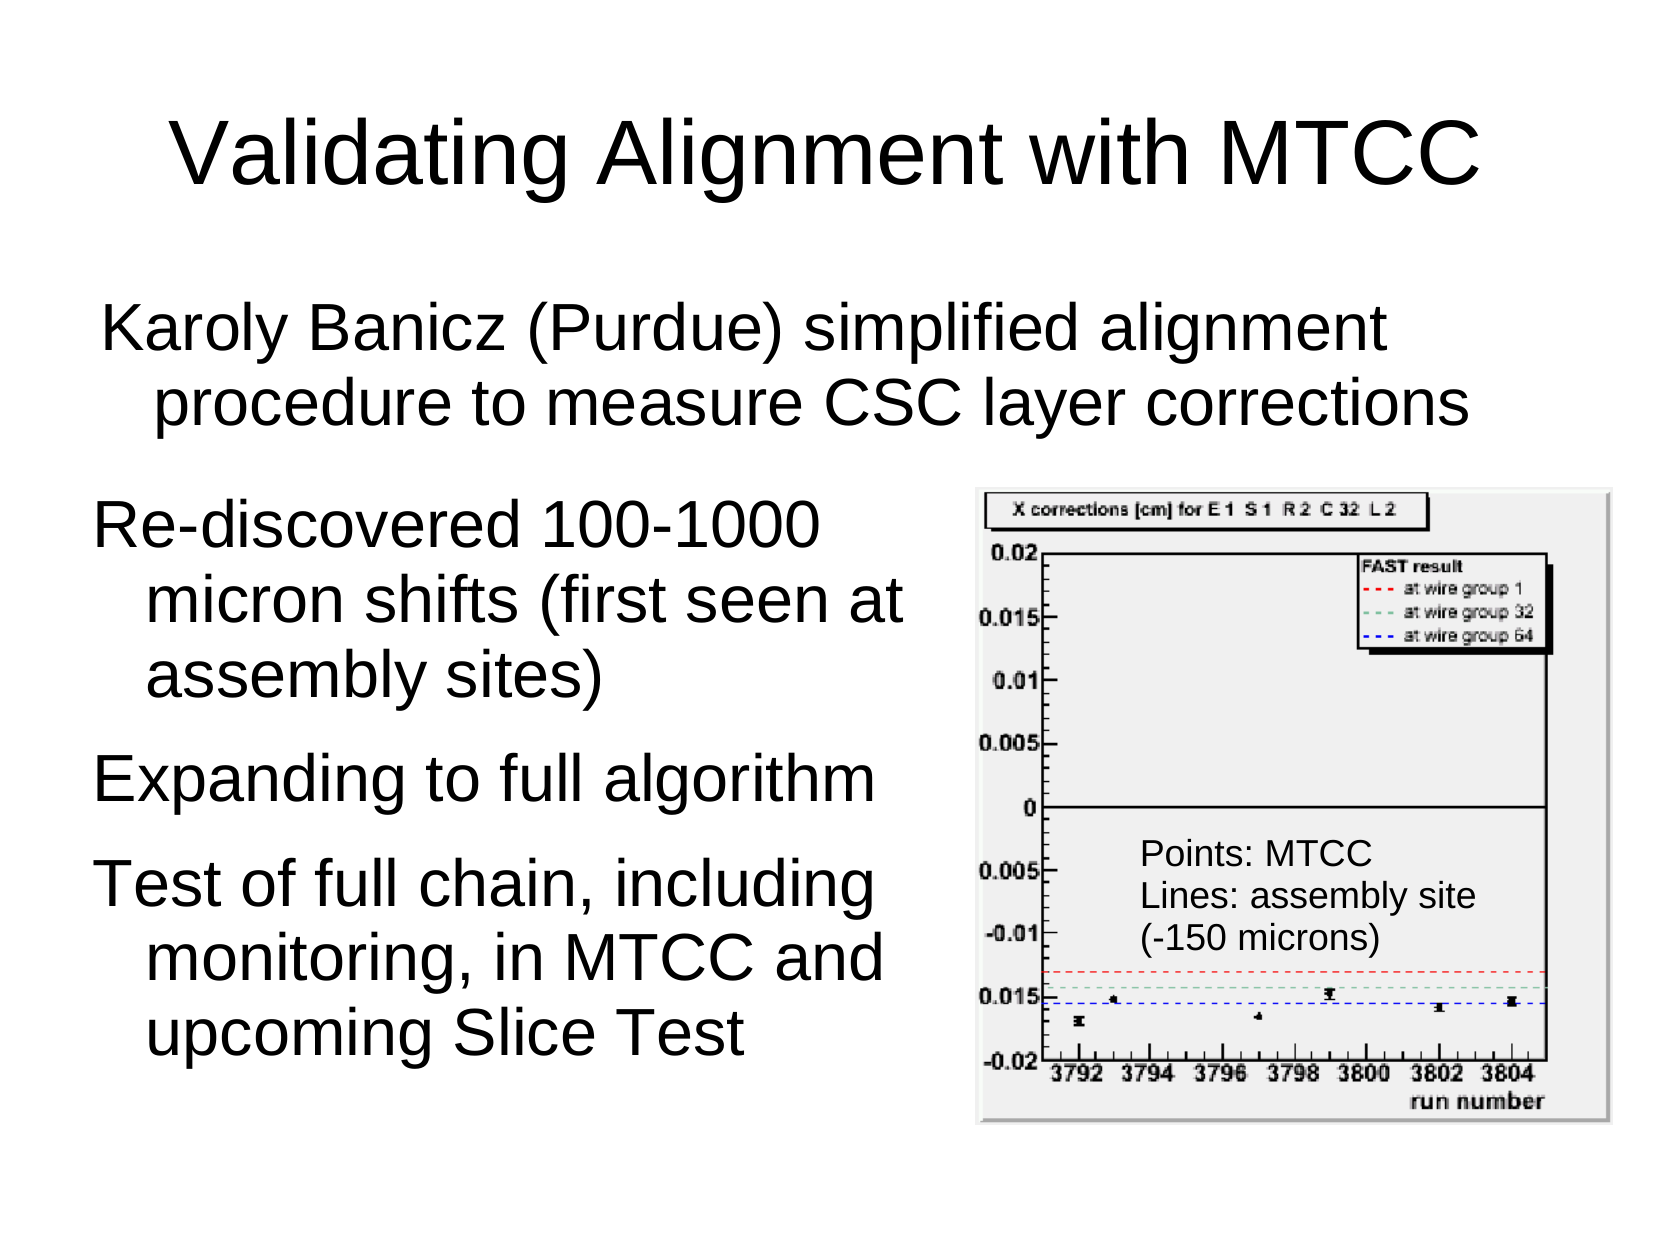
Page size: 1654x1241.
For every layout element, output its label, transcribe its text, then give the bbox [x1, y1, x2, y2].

title Validating Alignment with MTCC [82, 49, 1571, 257]
picture [976, 487, 1613, 1126]
list Re-discovered 100-1000 micron shifts (first seen at assembly sites) Expanding to full algorithm Test of full chain, including monitoring, in MTCC and upcoming Slice Test [75, 487, 976, 1128]
text_box Points: MTCC Lines: assembly site (-150 microns) [1125, 825, 1492, 980]
list Karoly Banicz (Purdue) simplified alignment procedure to measure CSC layer corrections [82, 290, 1571, 457]
